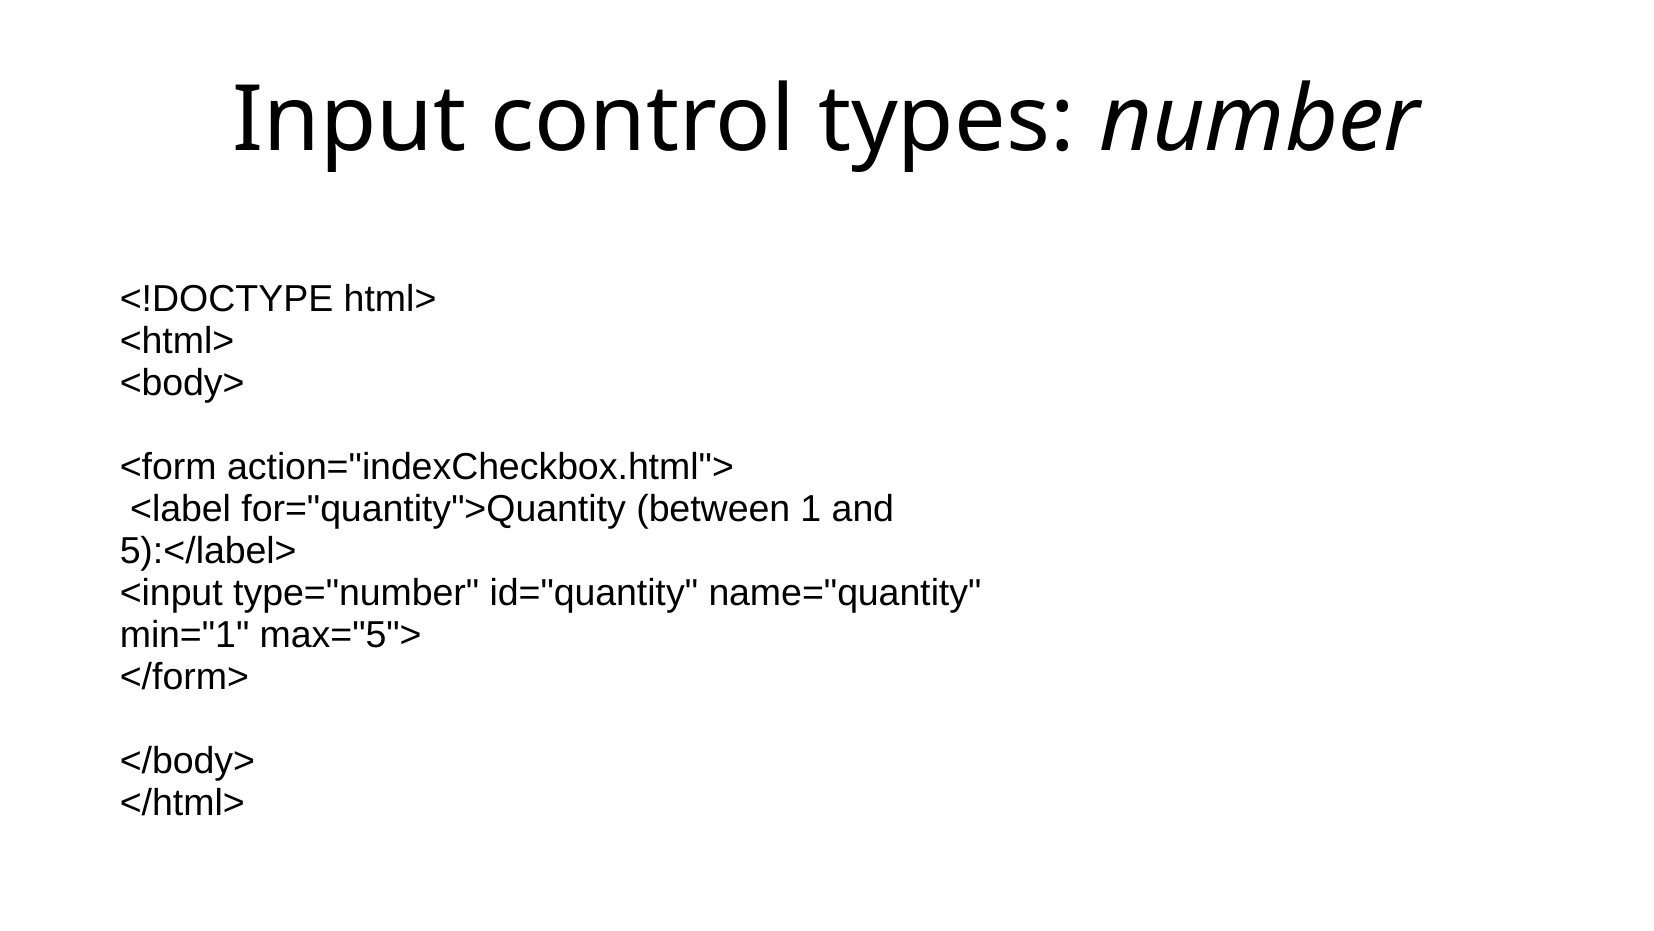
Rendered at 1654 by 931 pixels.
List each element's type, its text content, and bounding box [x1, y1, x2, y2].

title Input control types: number [82, 37, 1571, 193]
text_box <!DOCTYPE html> <html> <body> <form action="indexCheckbox.html"> <label for="quantity">Quantity (between 1 and 5):</label> <input type="number" id="quantity" name="quantity" min="1" max="5"> </form> </body> </html> [105, 270, 1051, 831]
